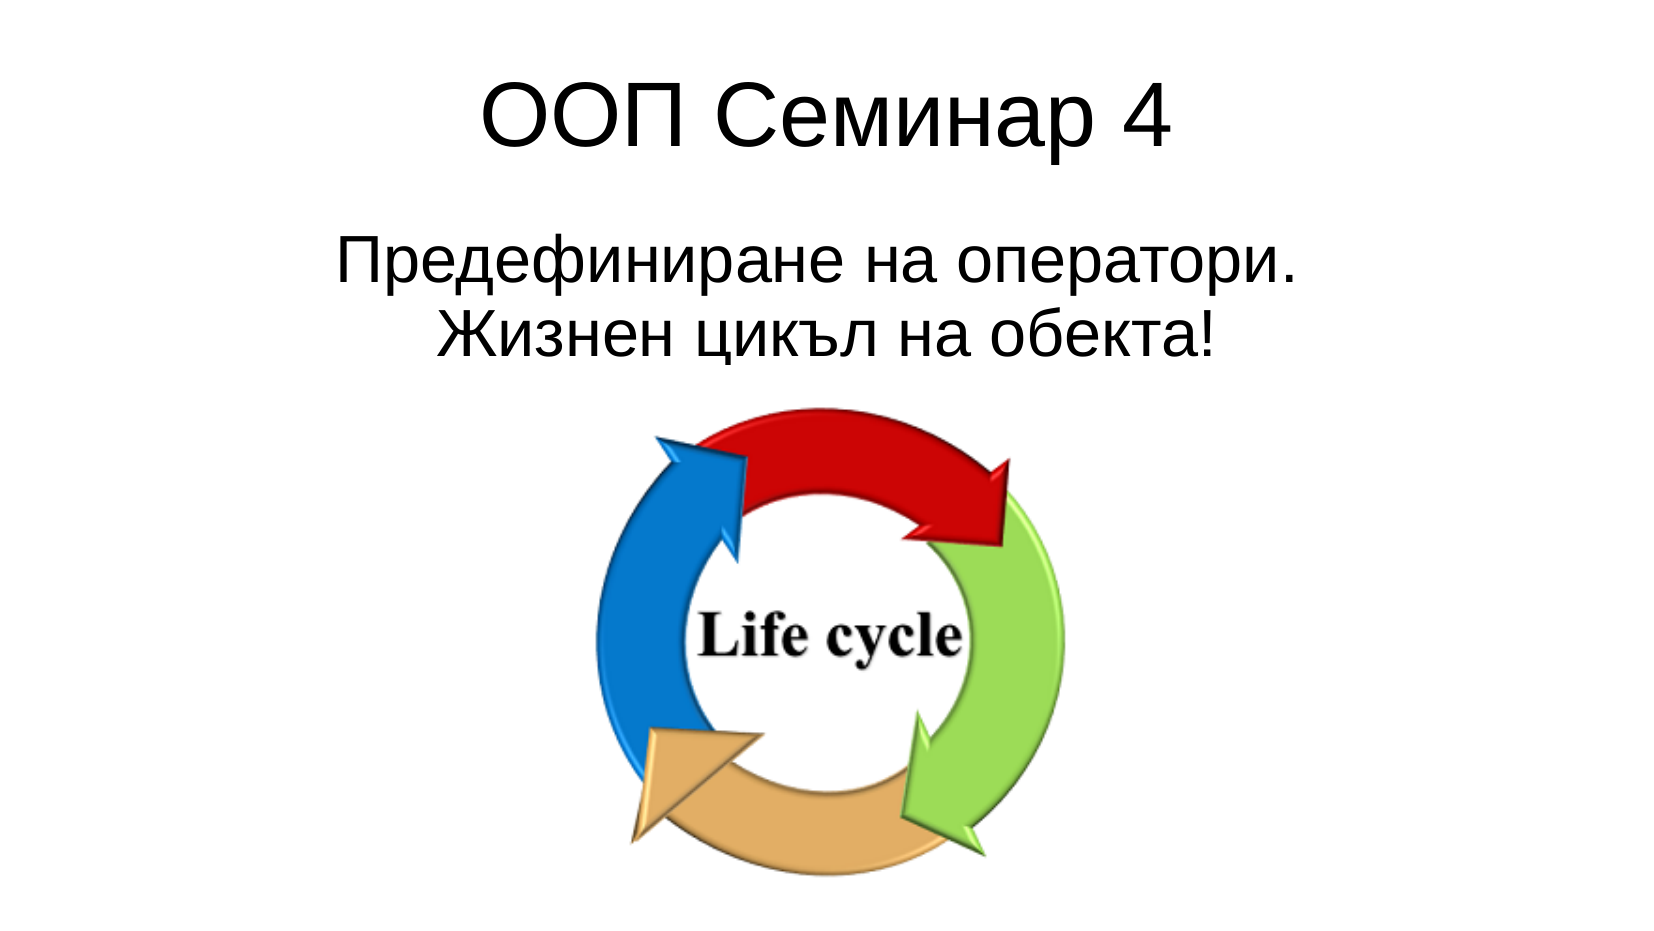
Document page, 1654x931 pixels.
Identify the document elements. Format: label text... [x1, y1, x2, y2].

title ООП Семинар 4 [82, 37, 1571, 193]
subtitle Предефиниране на оператори. Жизнен цикъл на обекта! [82, 217, 1571, 376]
picture [525, 365, 1088, 901]
